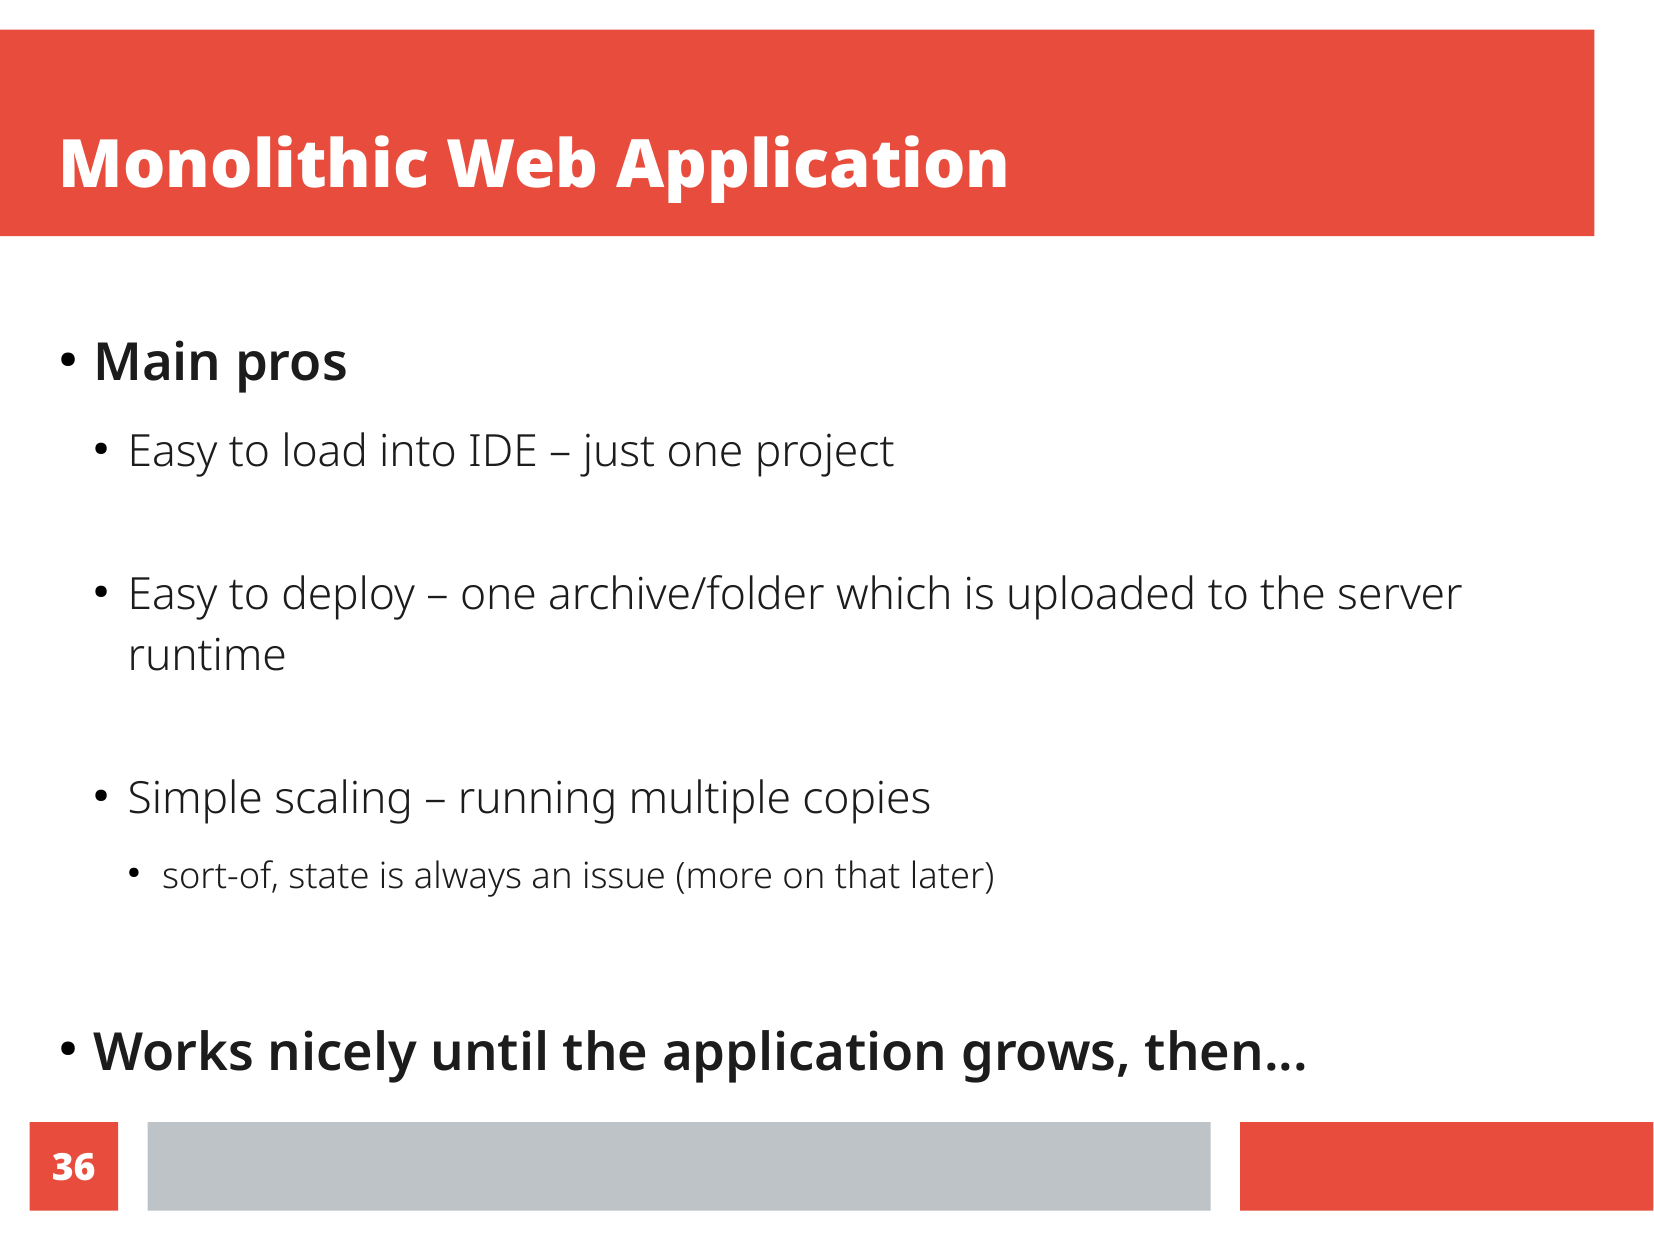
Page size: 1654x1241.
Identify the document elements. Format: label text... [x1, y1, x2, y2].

title Monolithic Web Application [59, 59, 1595, 207]
list Main pros Easy to load into IDE – just one project Easy to deploy – one archive/folder which is uploaded to the server runtime Simple scaling – running multiple copies sort-of, state is always an issue (more on that later) Works nicely until the application grows, then... [59, 324, 1565, 1093]
